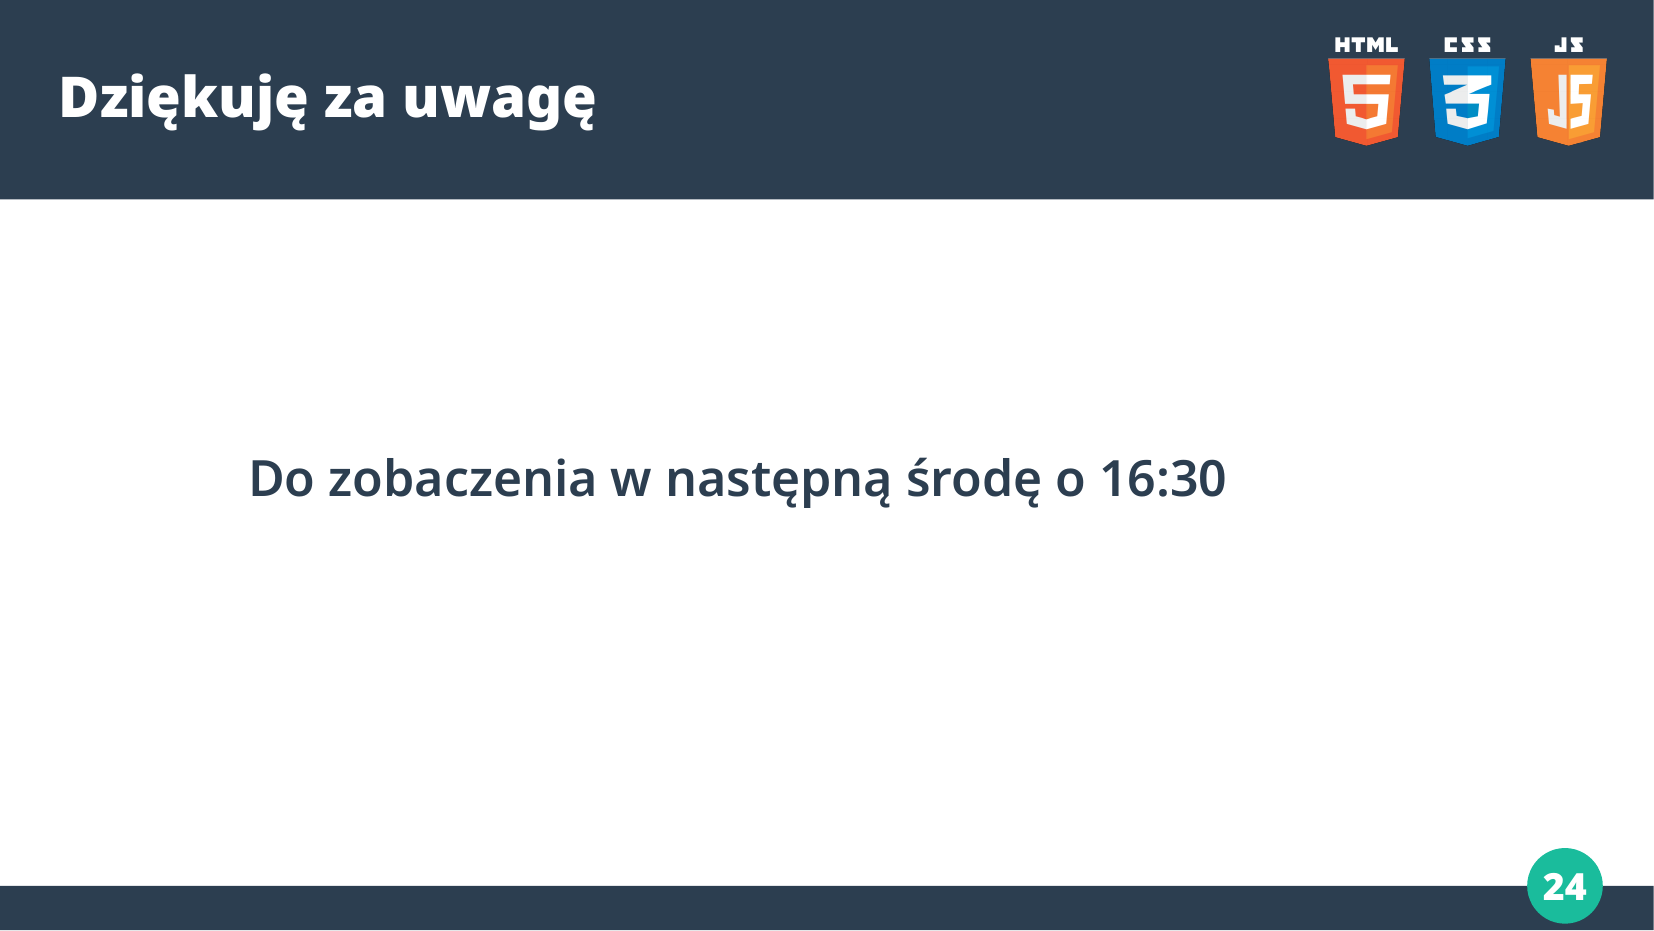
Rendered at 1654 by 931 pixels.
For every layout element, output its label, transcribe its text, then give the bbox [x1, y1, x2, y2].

picture [1328, 37, 1607, 146]
title Dziękuję za uwagę [59, 37, 1595, 155]
list Do zobaczenia w następną środę o 16:30 [177, 442, 1447, 532]
